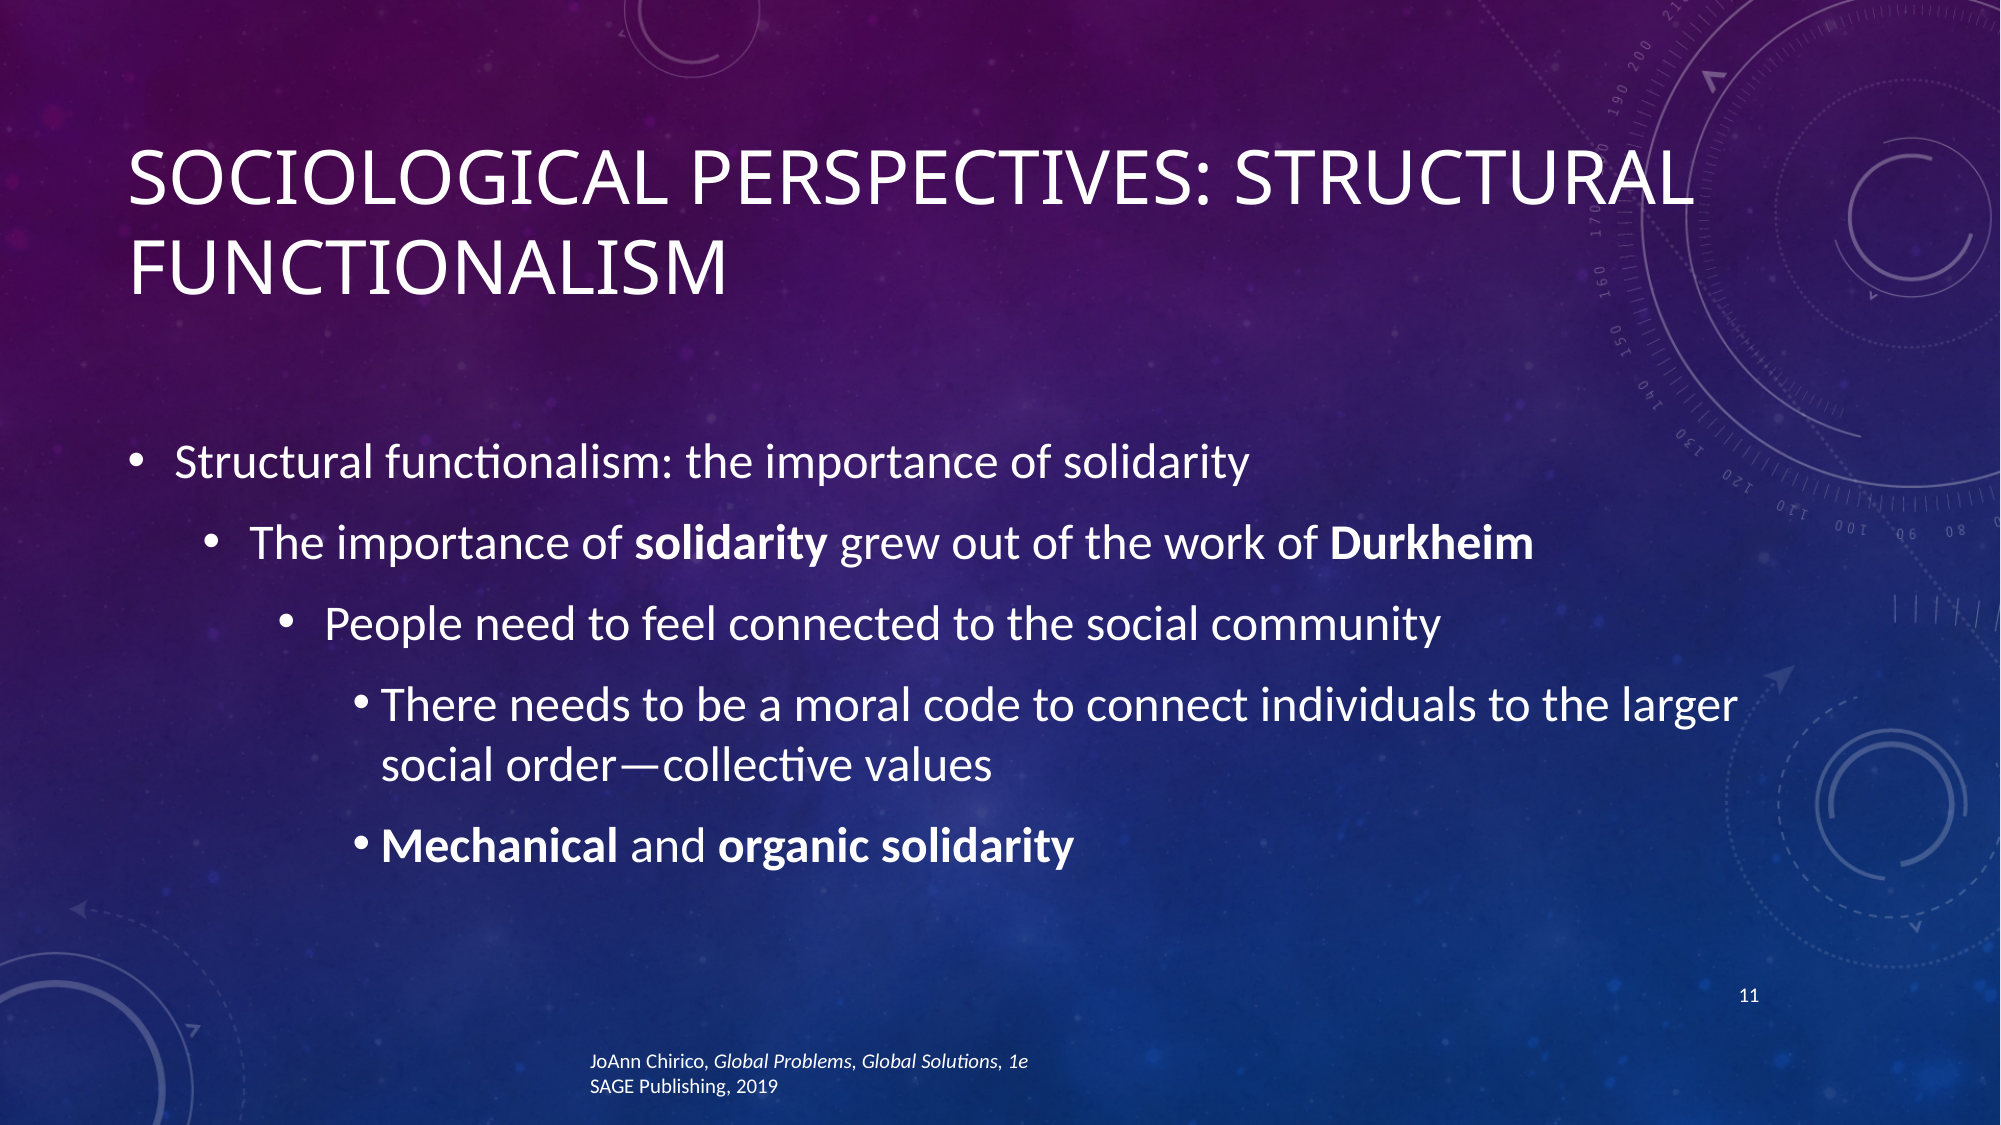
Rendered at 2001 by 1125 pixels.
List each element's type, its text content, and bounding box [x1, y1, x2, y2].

title Sociological Perspectives: Structural Functionalism [112, 99, 1775, 339]
slide_number <number> [1684, 963, 1775, 1025]
footer JoAnn Chirico, Global Problems, Global Solutions, 1e SAGE Publishing, 2019 [575, 1042, 1425, 1103]
picture [0, 0, 2001, 1125]
list Structural functionalism: the importance of solidarity The importance of solidarity grew out of the work of Durkheim People need to feel connected to the social community There needs to be a moral code to connect individuals to the larger social order—collective values Mechanical and organic solidarity [112, 351, 1775, 950]
